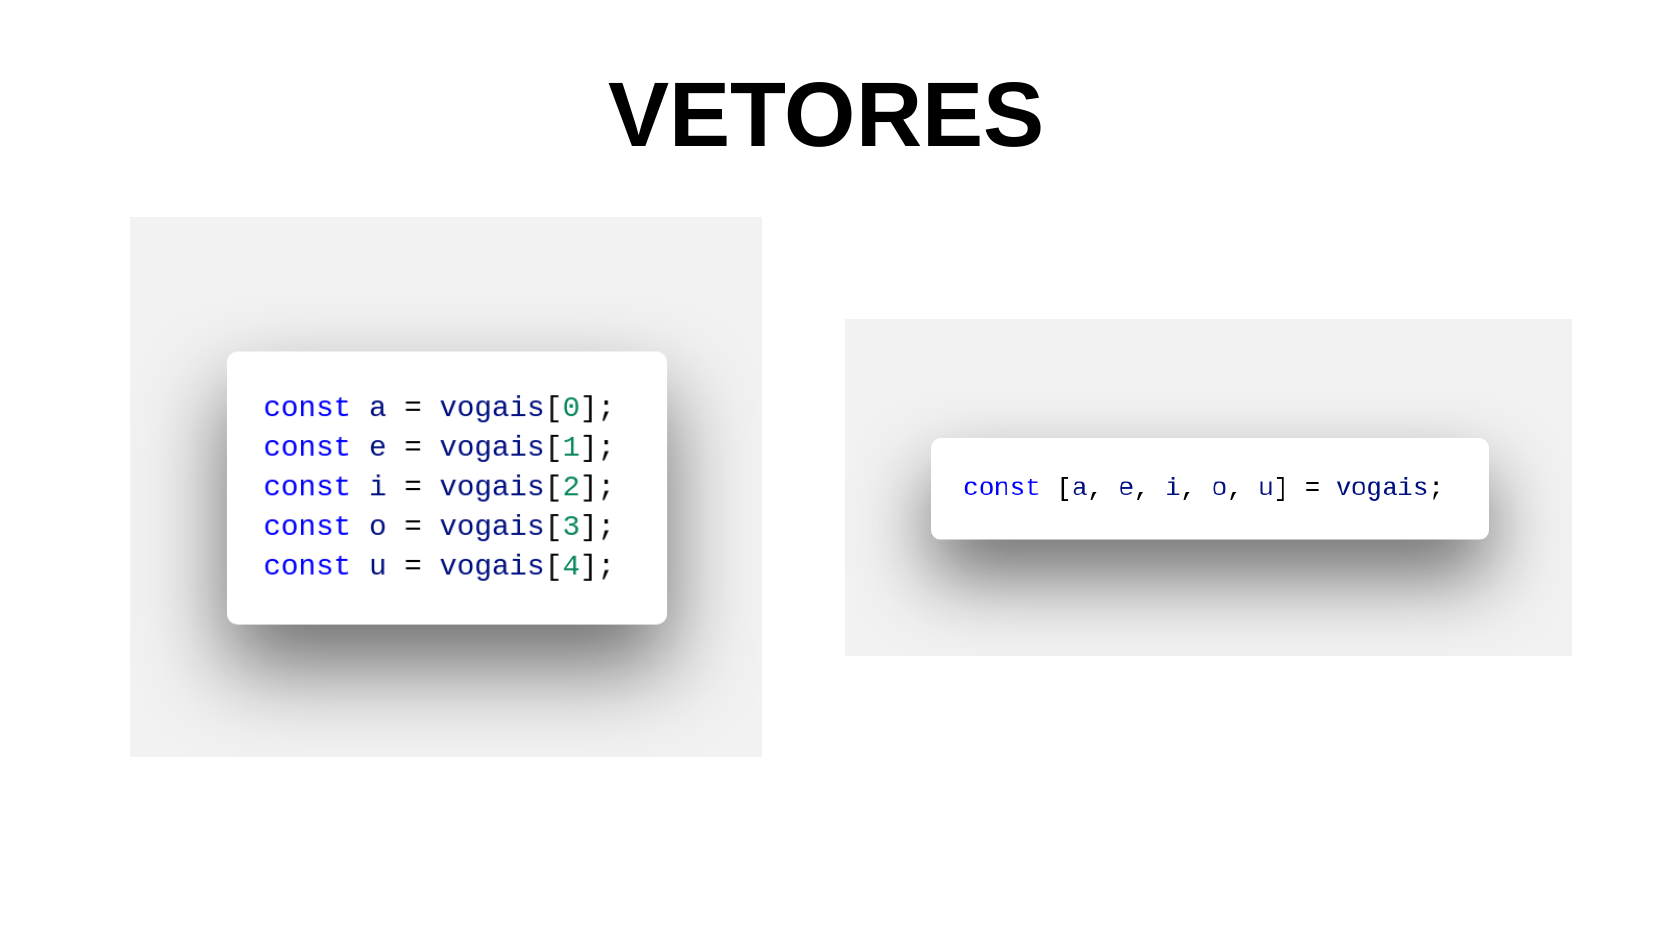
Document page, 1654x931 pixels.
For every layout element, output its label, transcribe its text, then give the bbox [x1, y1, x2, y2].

picture [130, 217, 762, 758]
picture [845, 319, 1572, 656]
title VETORES [82, 37, 1571, 193]
